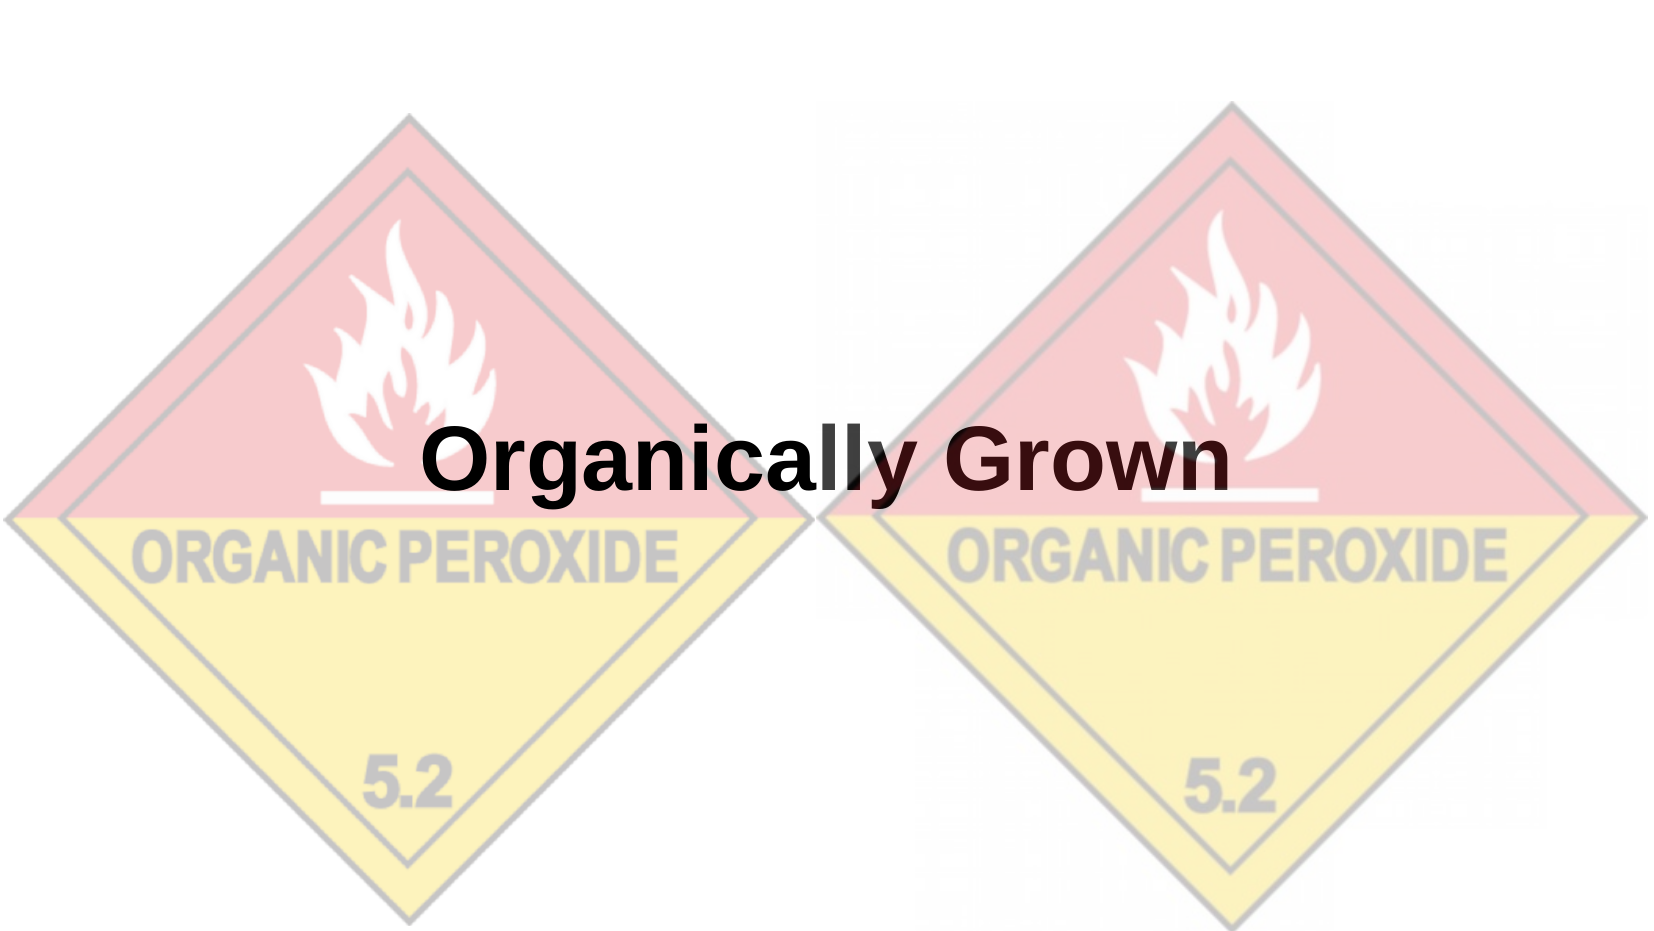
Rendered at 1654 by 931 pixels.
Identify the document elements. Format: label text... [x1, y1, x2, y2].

title Organically Grown [82, 381, 816, 537]
picture [3, 113, 815, 926]
picture [816, 101, 1648, 931]
